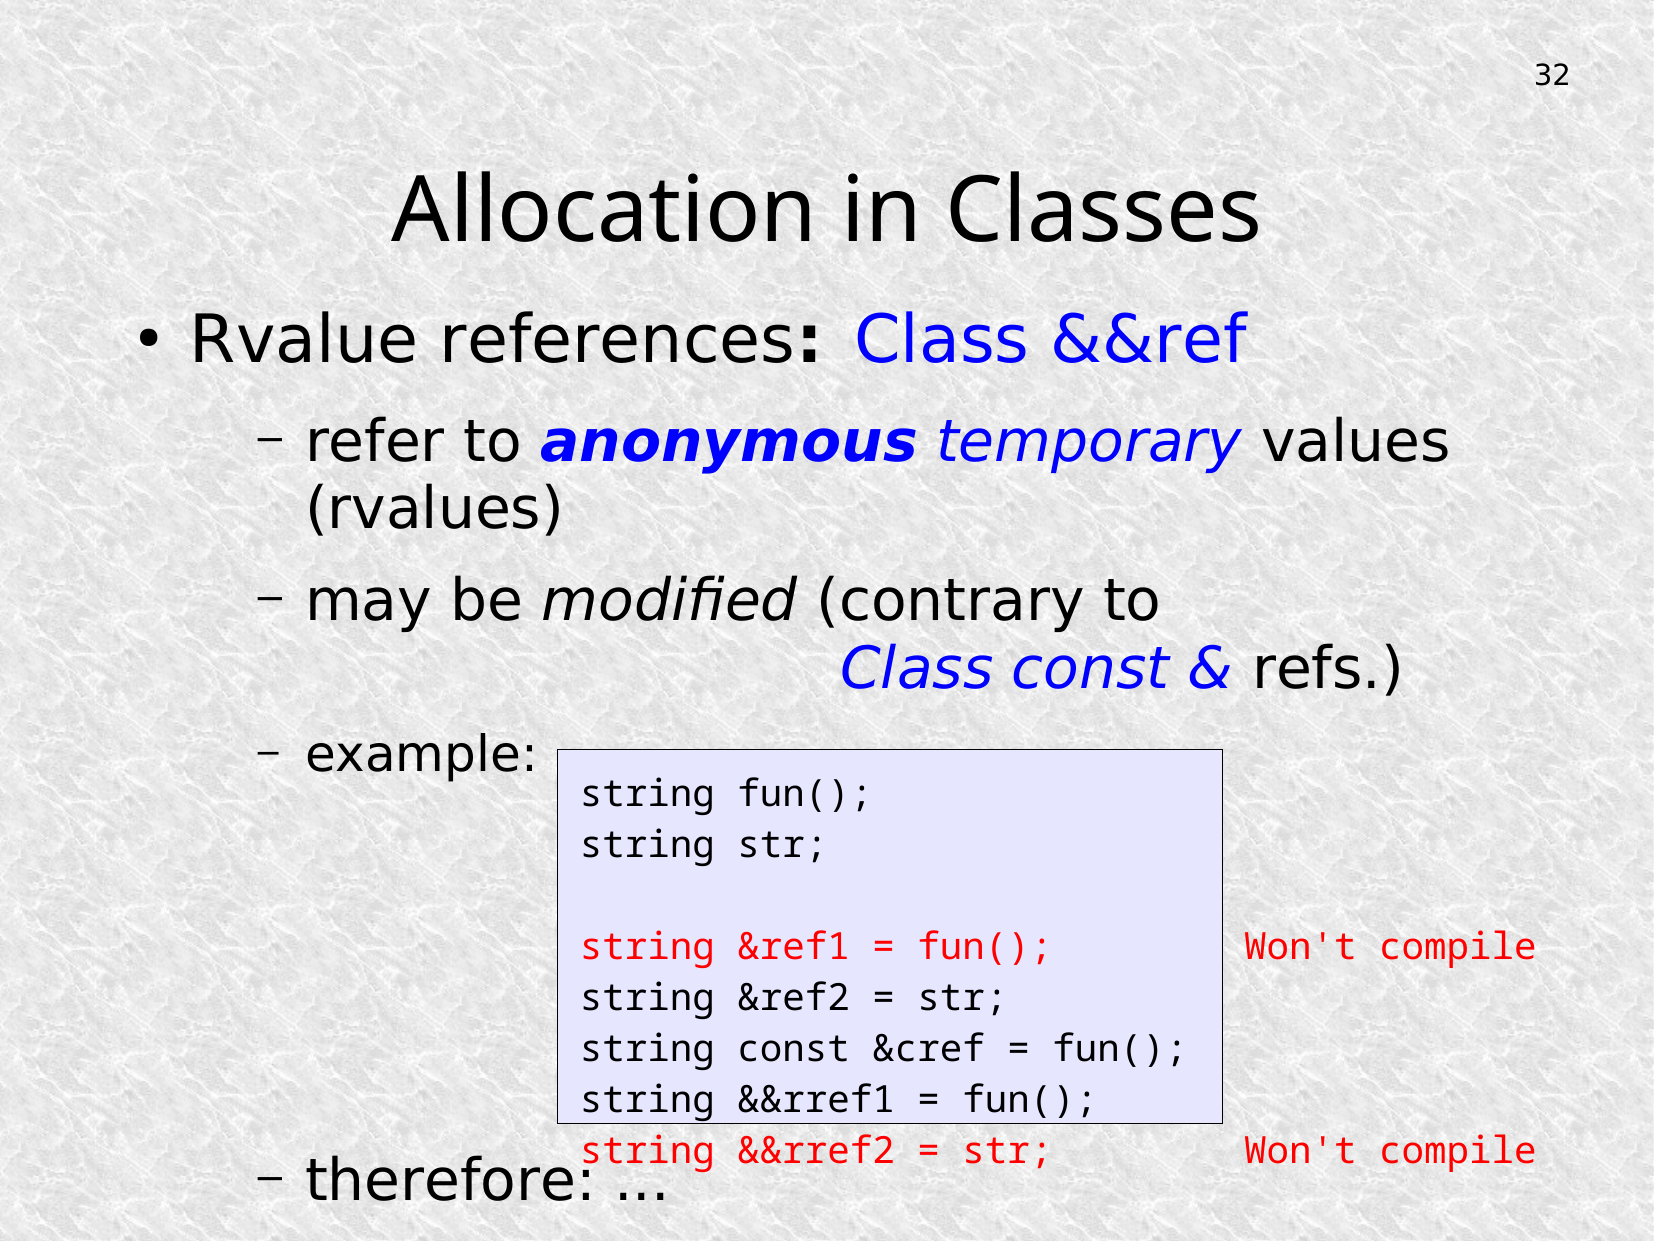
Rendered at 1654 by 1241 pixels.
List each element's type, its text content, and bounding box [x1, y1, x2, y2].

text_box string fun(); string str; string &ref1 = fun(); Won't compile string &ref2 = str; string const &cref = fun(); string &&rref1 = fun(); string &&rref2 = str; Won't compile [579, 766, 1537, 1115]
picture [0, 0, 1654, 1241]
title Allocation in Classes [121, 102, 1534, 300]
list Rvalue references: Class &&ref refer to anonymous temporary values (rvalues) may be modified (contrary to Class const & refs.) example: therefore: ... [119, 300, 1604, 1214]
